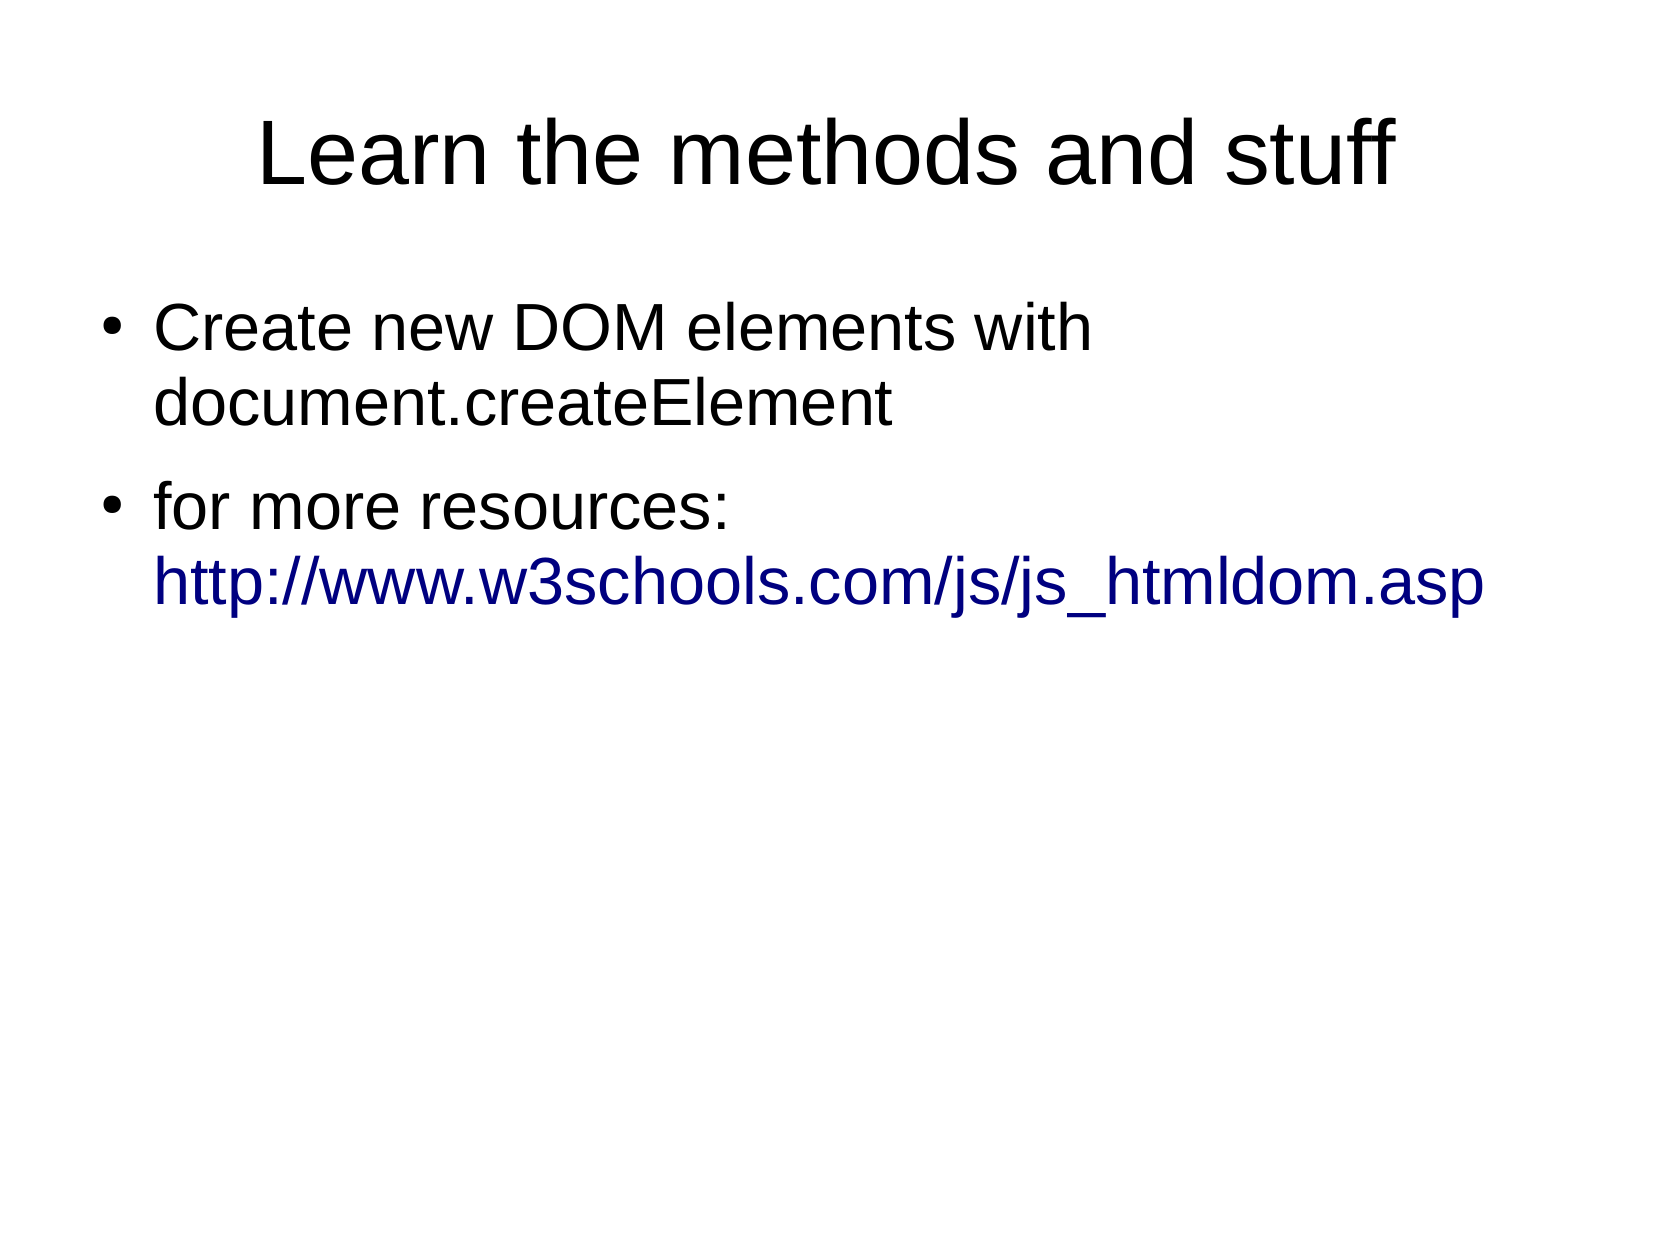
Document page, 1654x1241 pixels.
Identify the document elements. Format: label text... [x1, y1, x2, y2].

title Learn the methods and stuff [82, 49, 1571, 257]
list Create new DOM elements with document.createElement for more resources:http://www.w3schools.com/js/js_htmldom.asp [82, 290, 1571, 1010]
